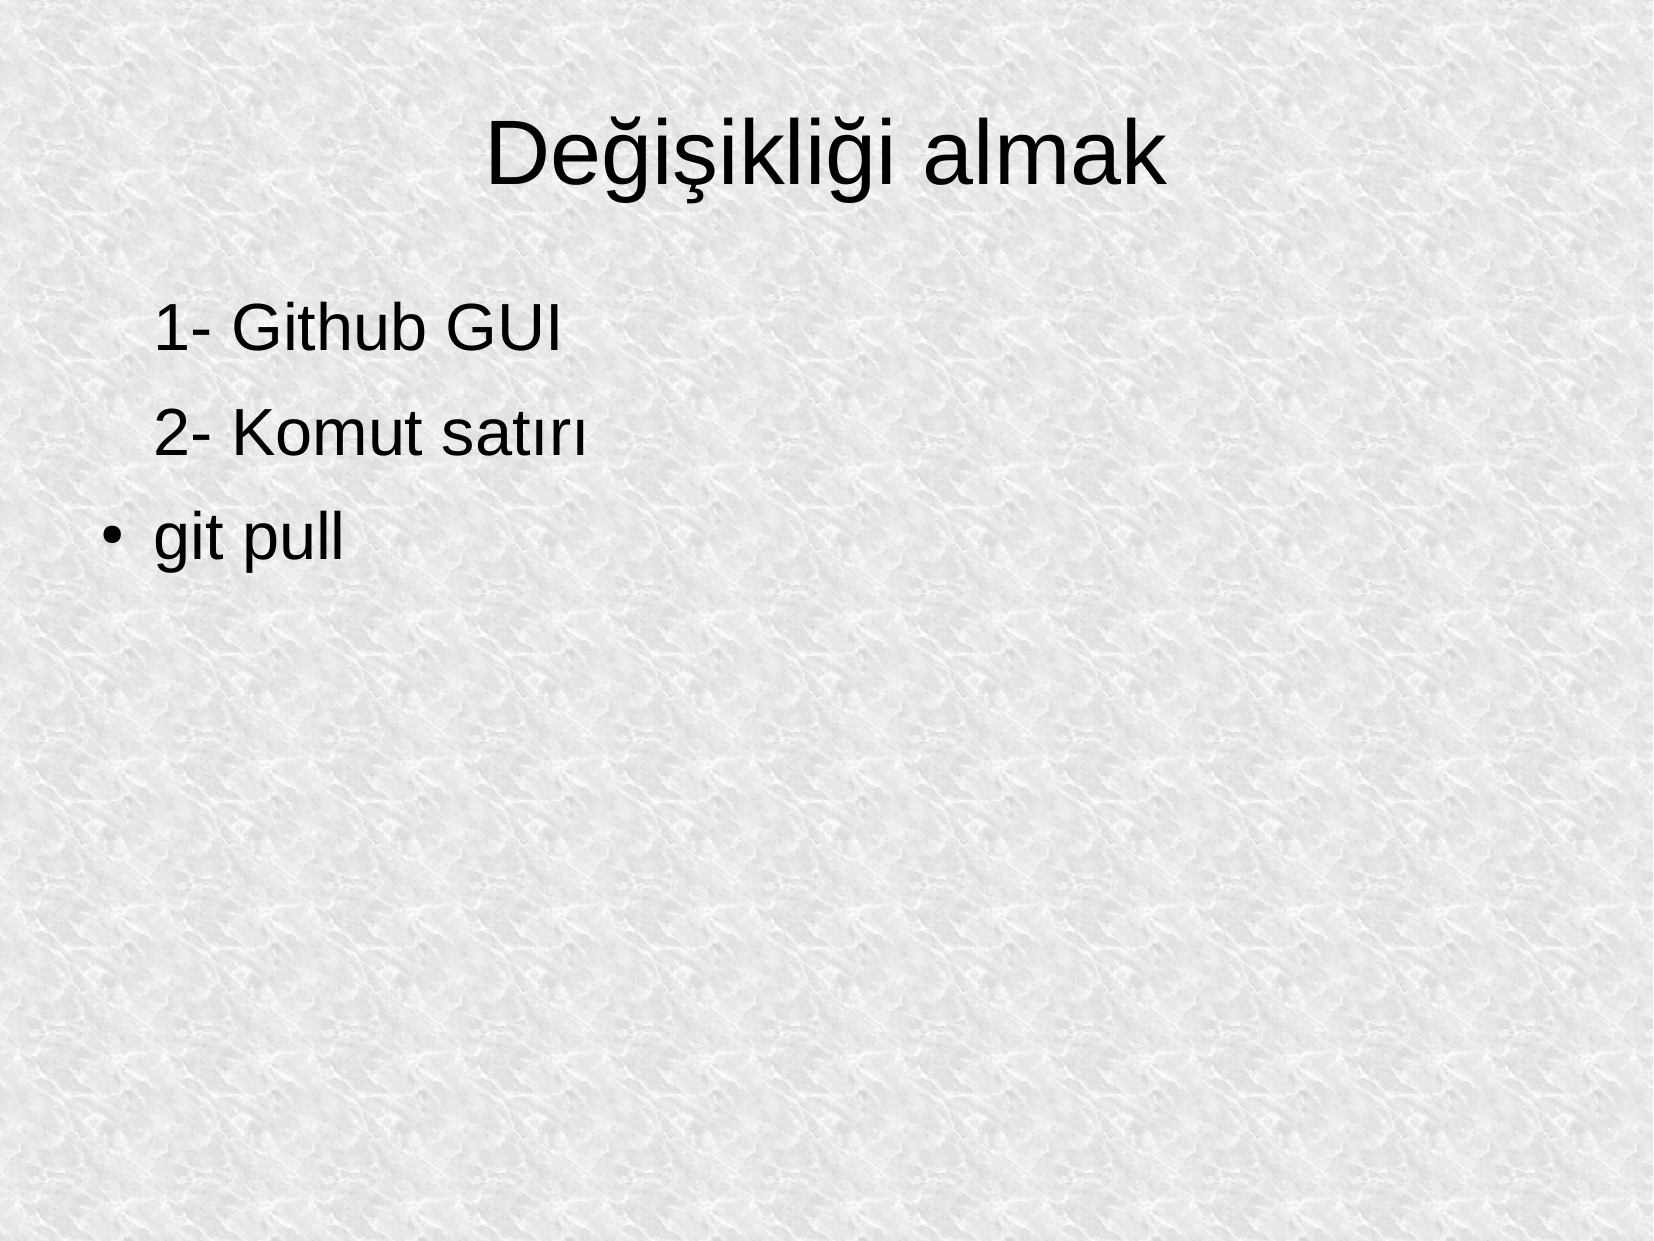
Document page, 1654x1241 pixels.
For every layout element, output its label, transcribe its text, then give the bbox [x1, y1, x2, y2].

list 1- Github GUI 2- Komut satırı git pull [82, 290, 1571, 1010]
title Değişikliği almak [82, 49, 1571, 257]
picture [0, 0, 1654, 1241]
